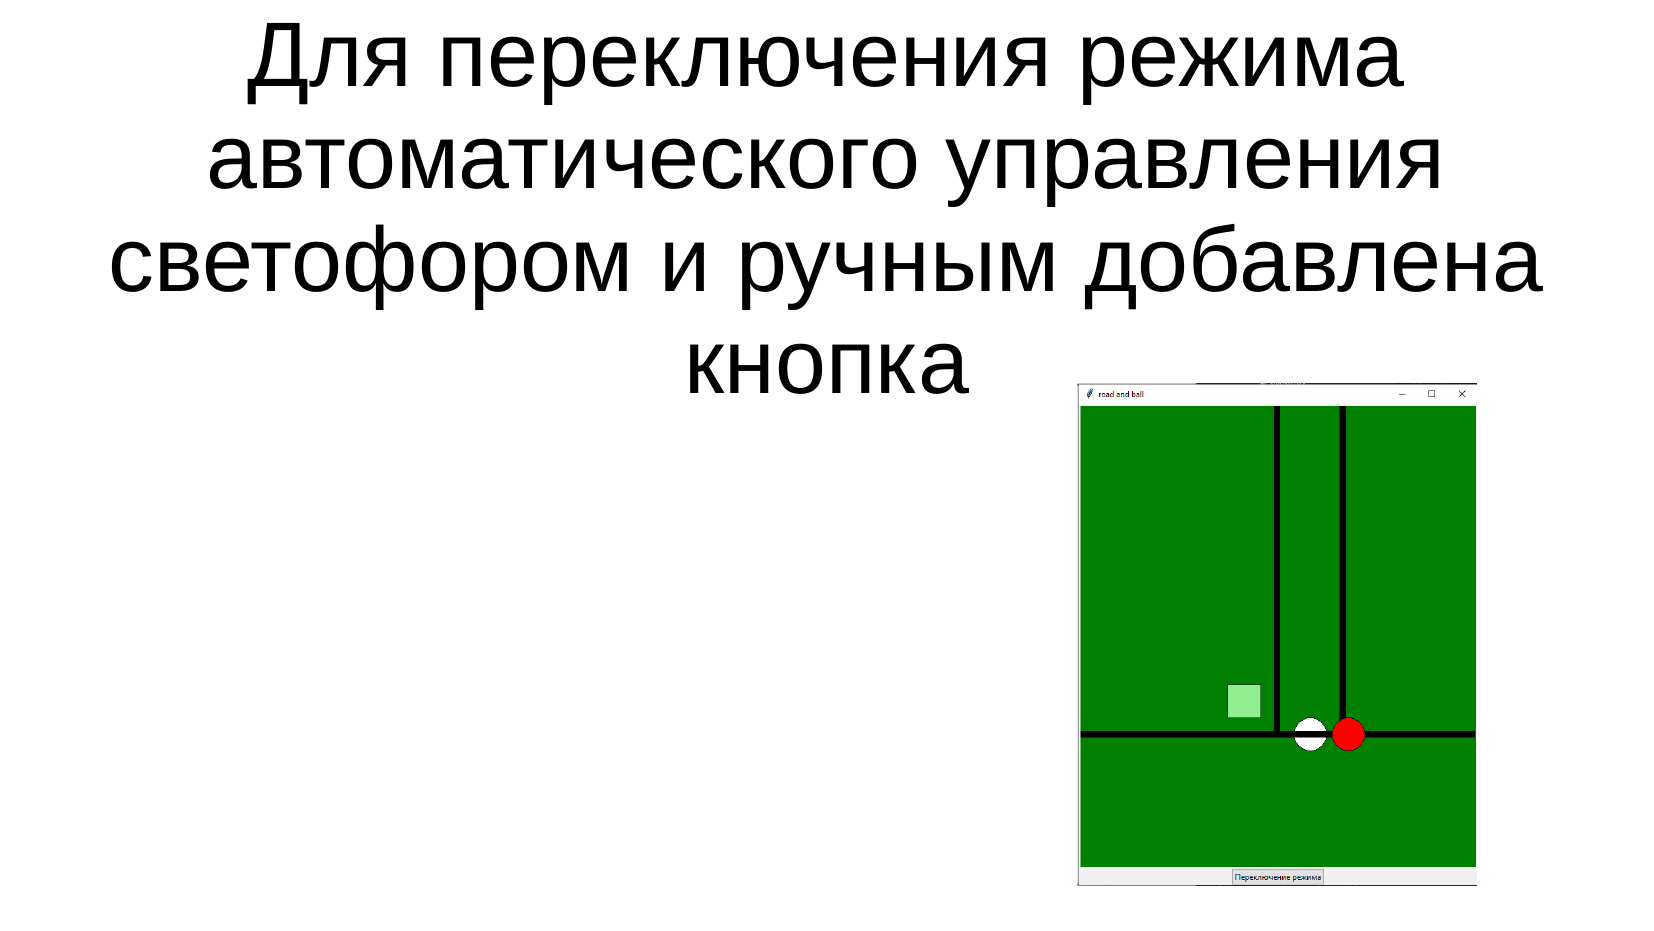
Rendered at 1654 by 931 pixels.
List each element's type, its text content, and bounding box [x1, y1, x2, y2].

title Для переключения режима автоматического управления светофором и ручным добавлена кнопка [82, 3, 1571, 414]
picture [1077, 383, 1477, 886]
